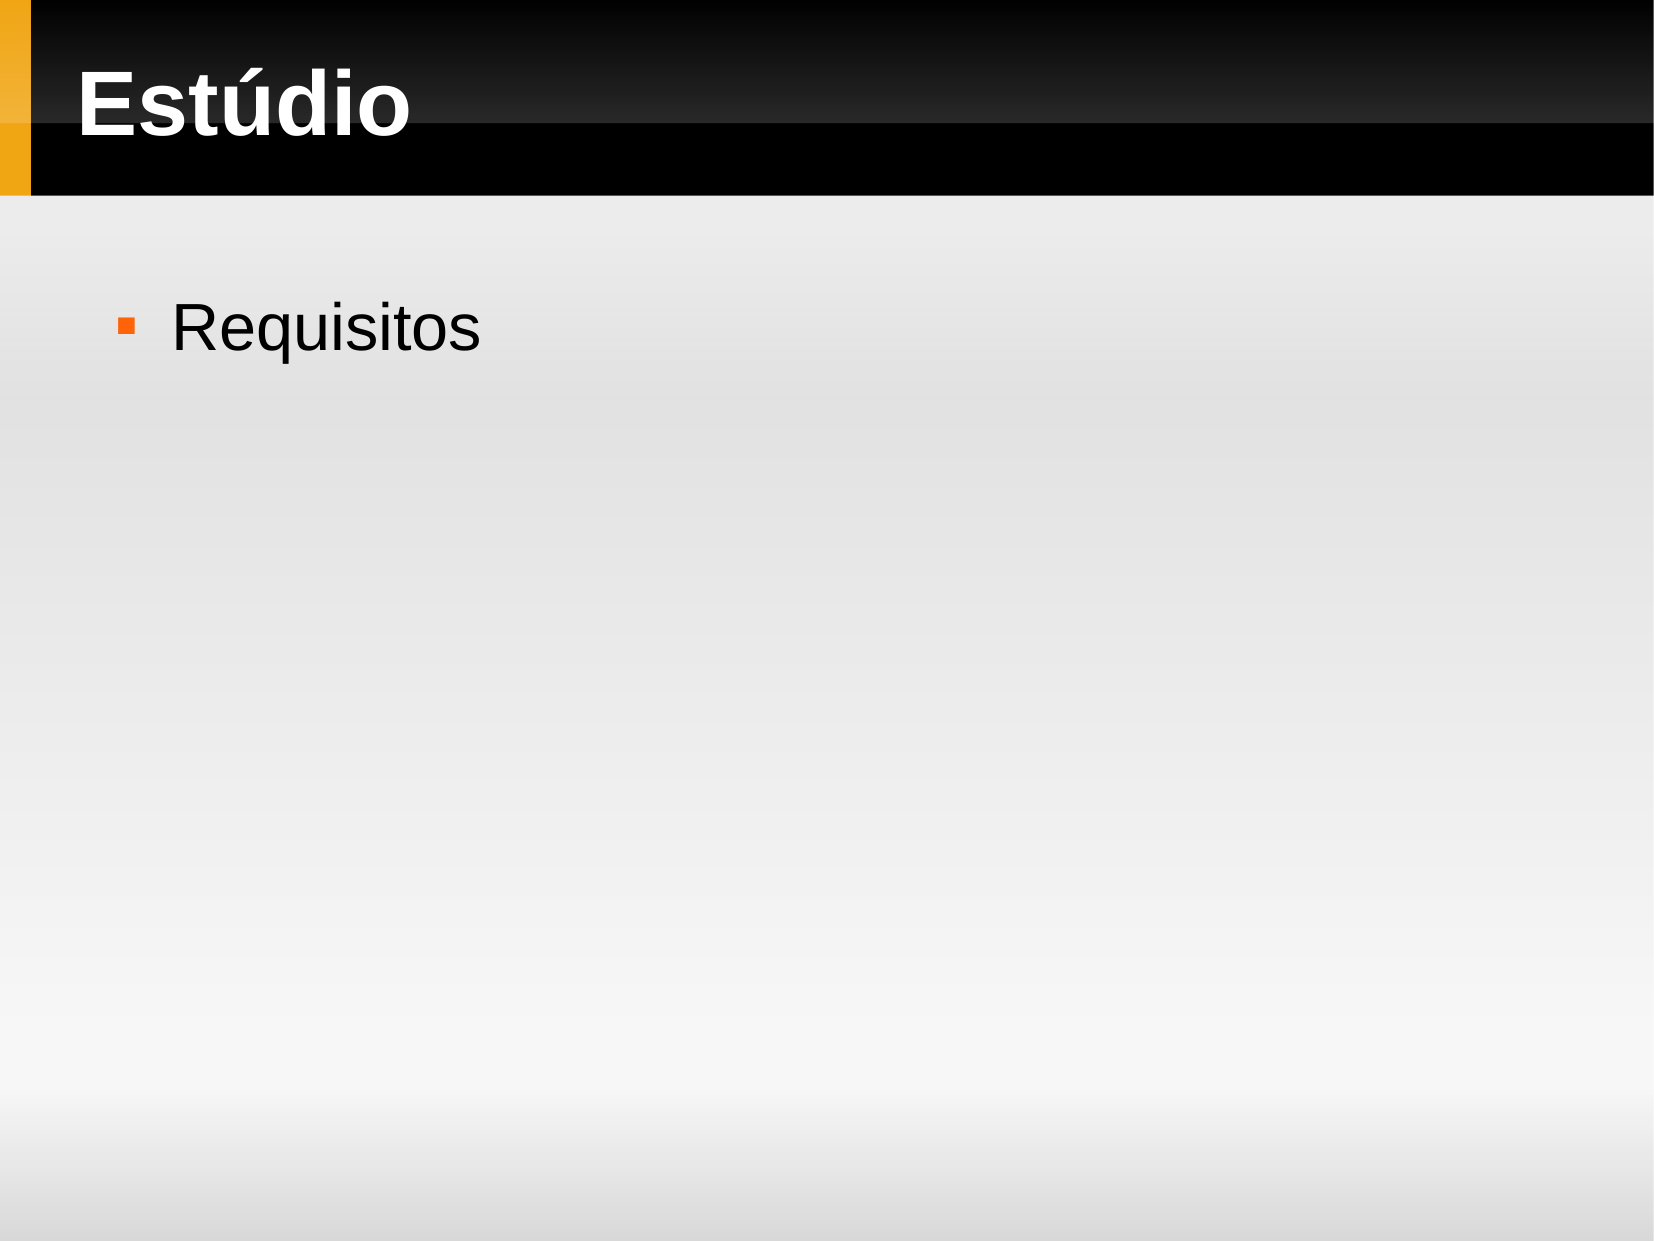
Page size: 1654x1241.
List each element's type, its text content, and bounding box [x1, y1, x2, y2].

title Estúdio [76, 0, 1565, 208]
picture [0, 0, 1654, 1241]
list Requisitos [82, 290, 1571, 1109]
